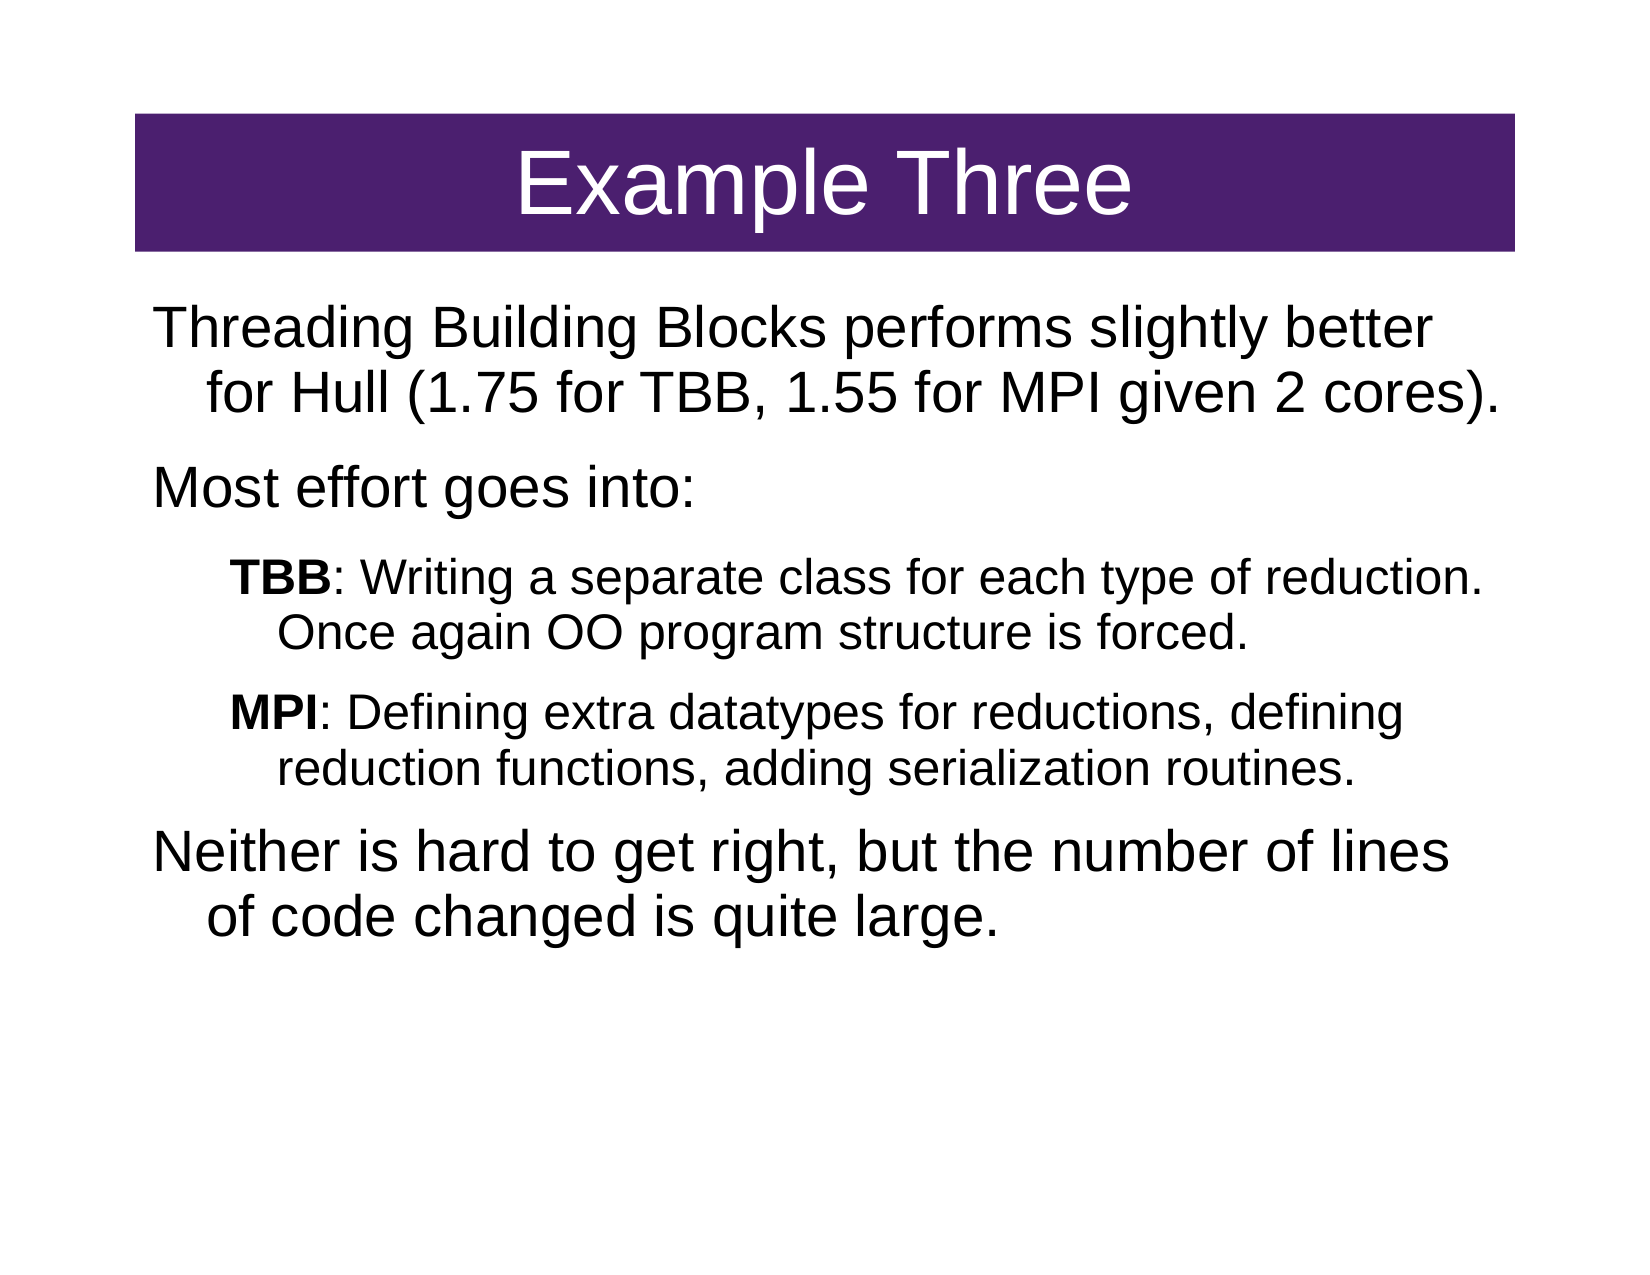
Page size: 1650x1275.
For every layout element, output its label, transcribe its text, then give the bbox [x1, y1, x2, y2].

list Threading Building Blocks performs slightly better for Hull (1.75 for TBB, 1.55 for MPI given 2 cores). Most effort goes into: TBB: Writing a separate class for each type of reduction. Once again OO program structure is forced. MPI: Defining extra datatypes for reductions, defining reduction functions, adding serialization routines. Neither is hard to get right, but the number of lines of code changed is quite large. [135, 294, 1515, 1079]
title Example Three [135, 113, 1515, 252]
